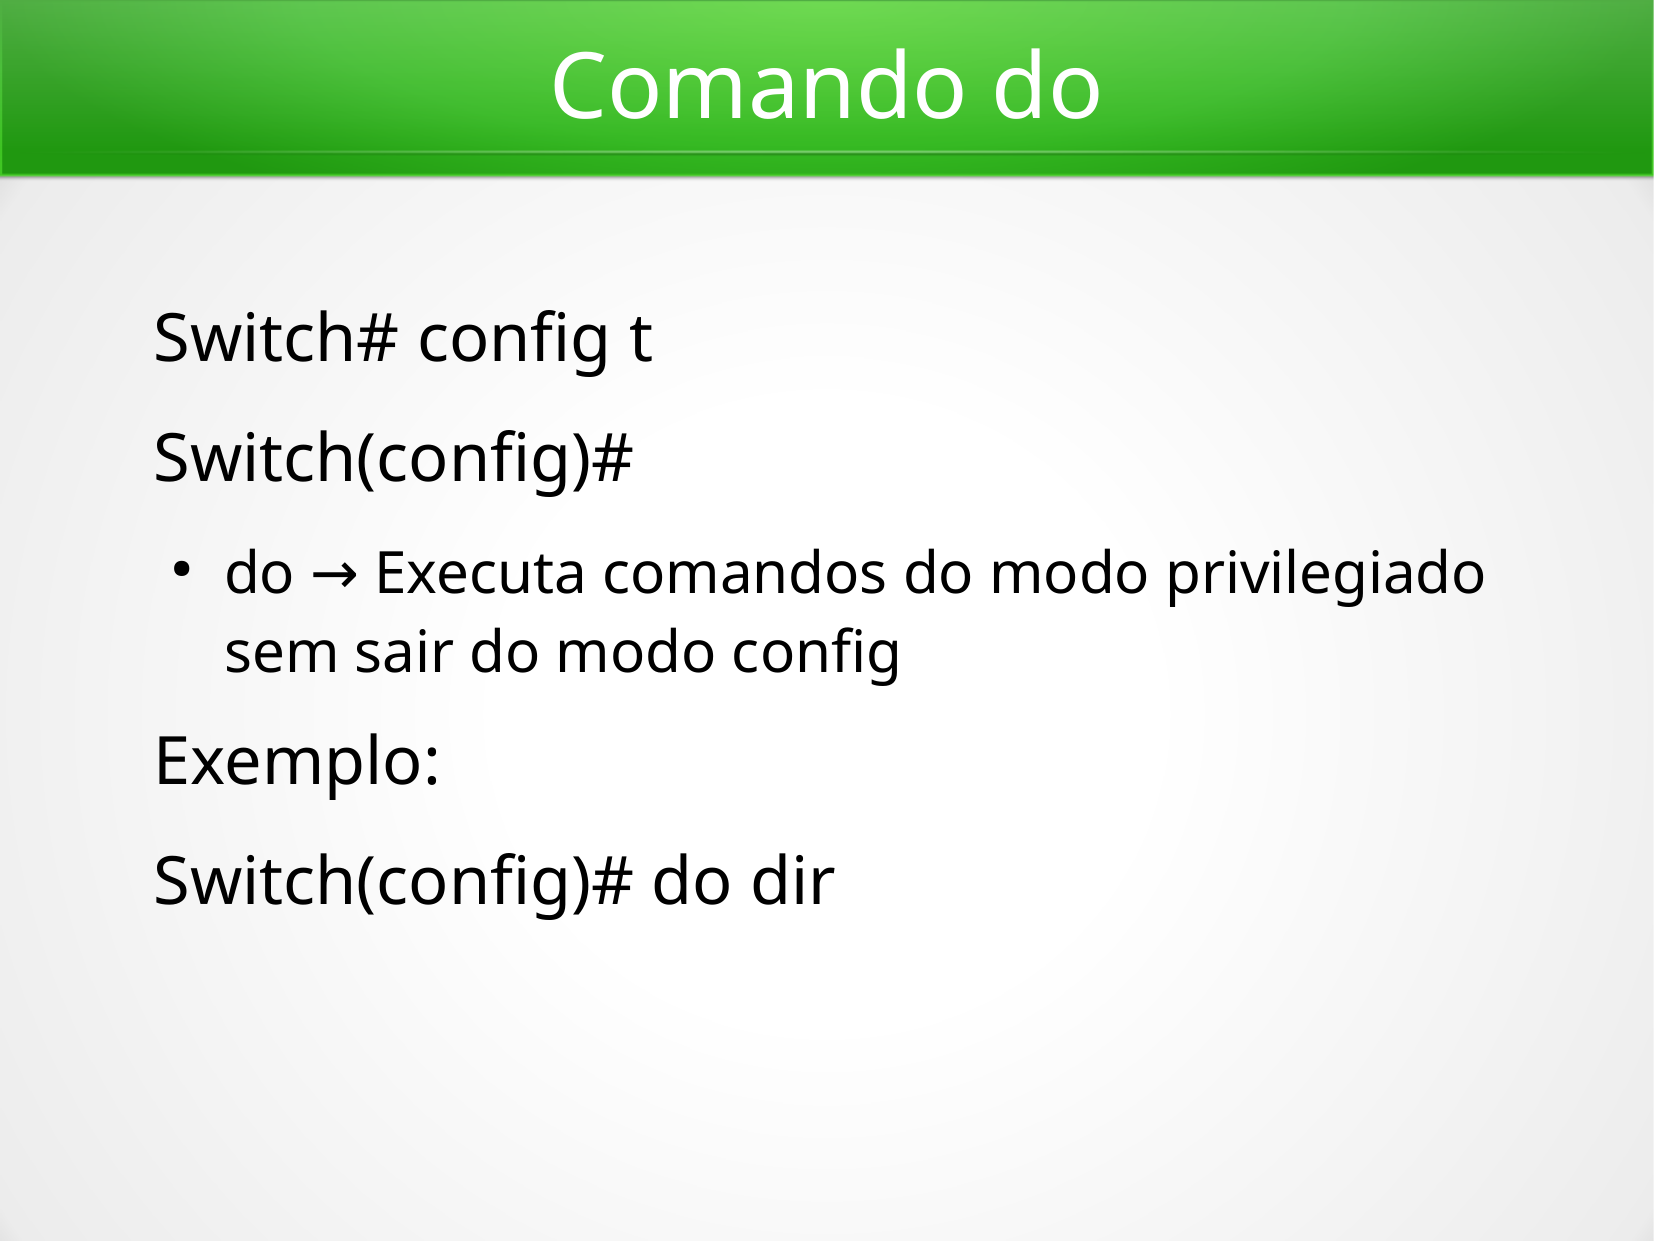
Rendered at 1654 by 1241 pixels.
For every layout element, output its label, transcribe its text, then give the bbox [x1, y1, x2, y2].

picture [0, 0, 1654, 1241]
title Comando do [82, 11, 1571, 154]
list Switch# config t Switch(config)# do → Executa comandos do modo privilegiado sem sair do modo config Exemplo: Switch(config)# do dir [82, 290, 1571, 1010]
